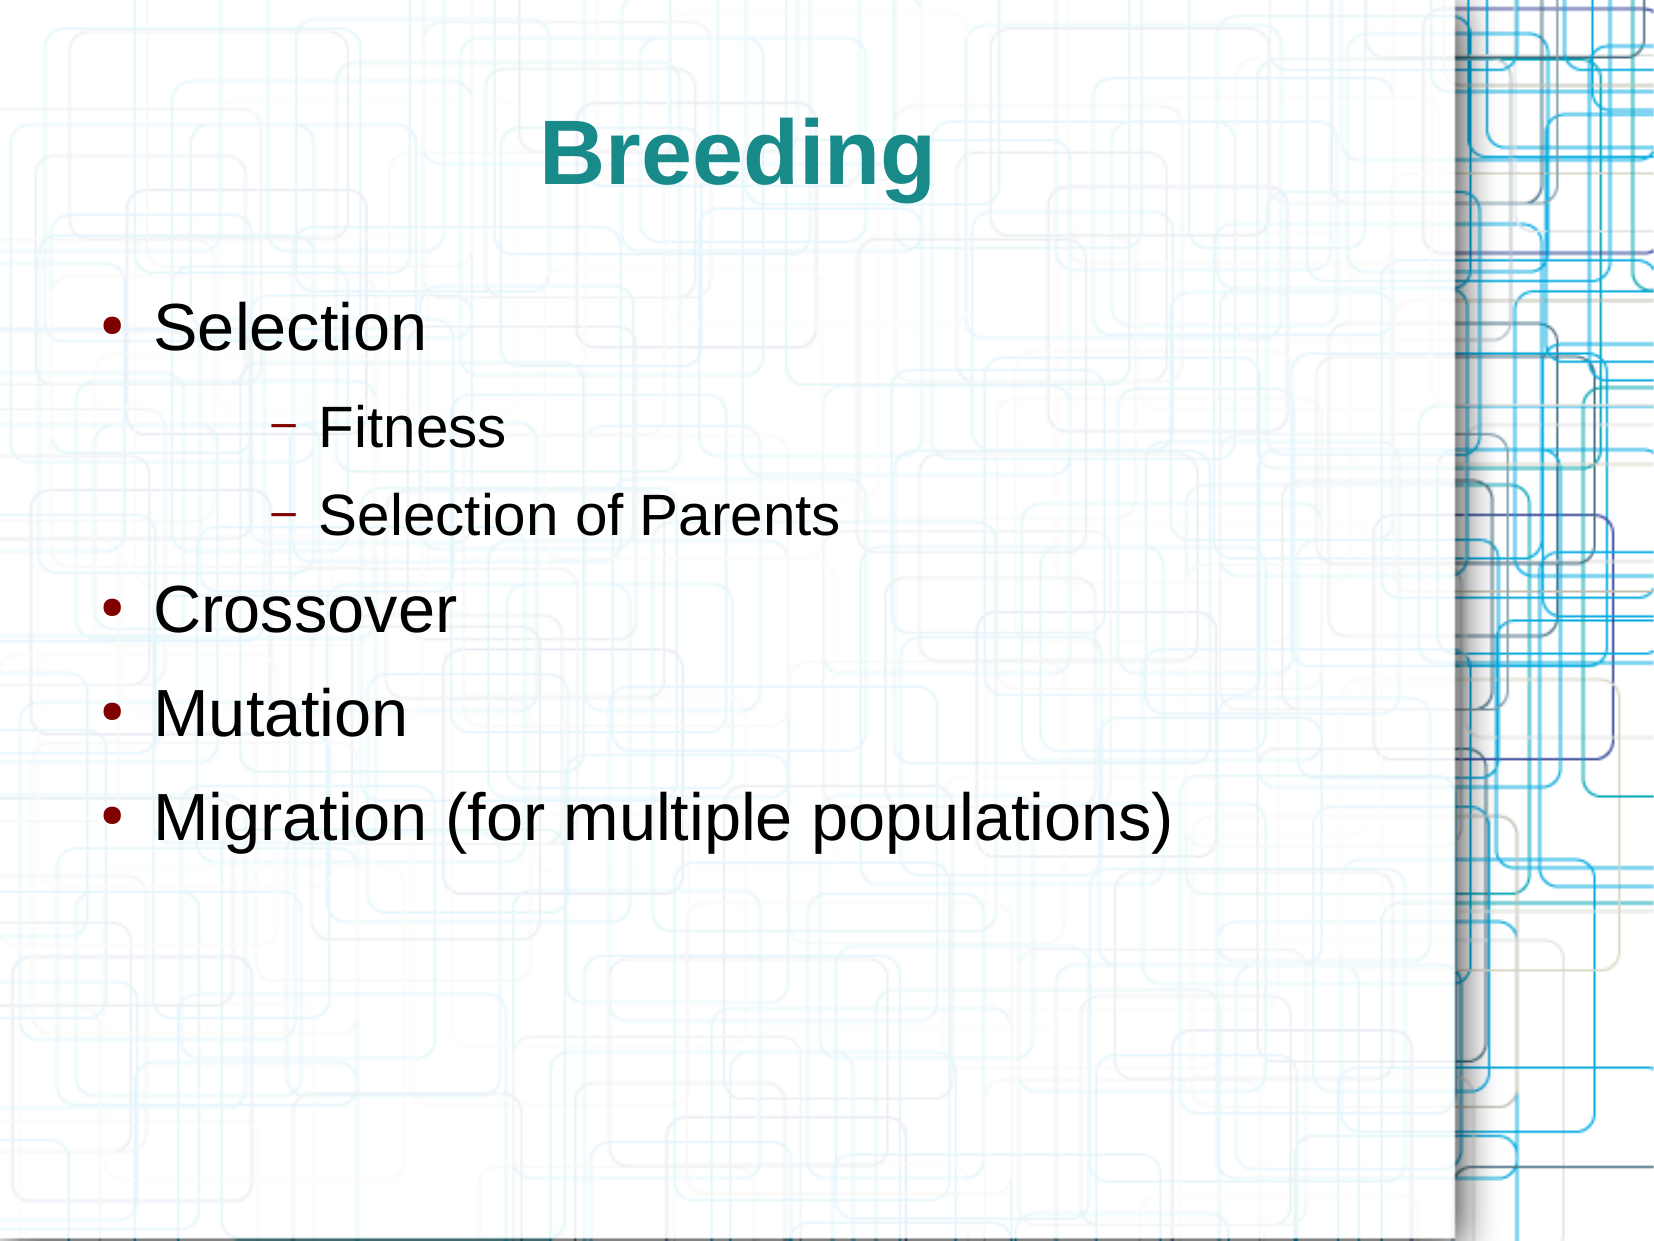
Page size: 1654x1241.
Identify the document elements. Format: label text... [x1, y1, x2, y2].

picture [0, 0, 1654, 1241]
title Breeding [59, 49, 1418, 257]
list Selection Fitness Selection of Parents Crossover Mutation Migration (for multiple populations) [82, 290, 1571, 1094]
